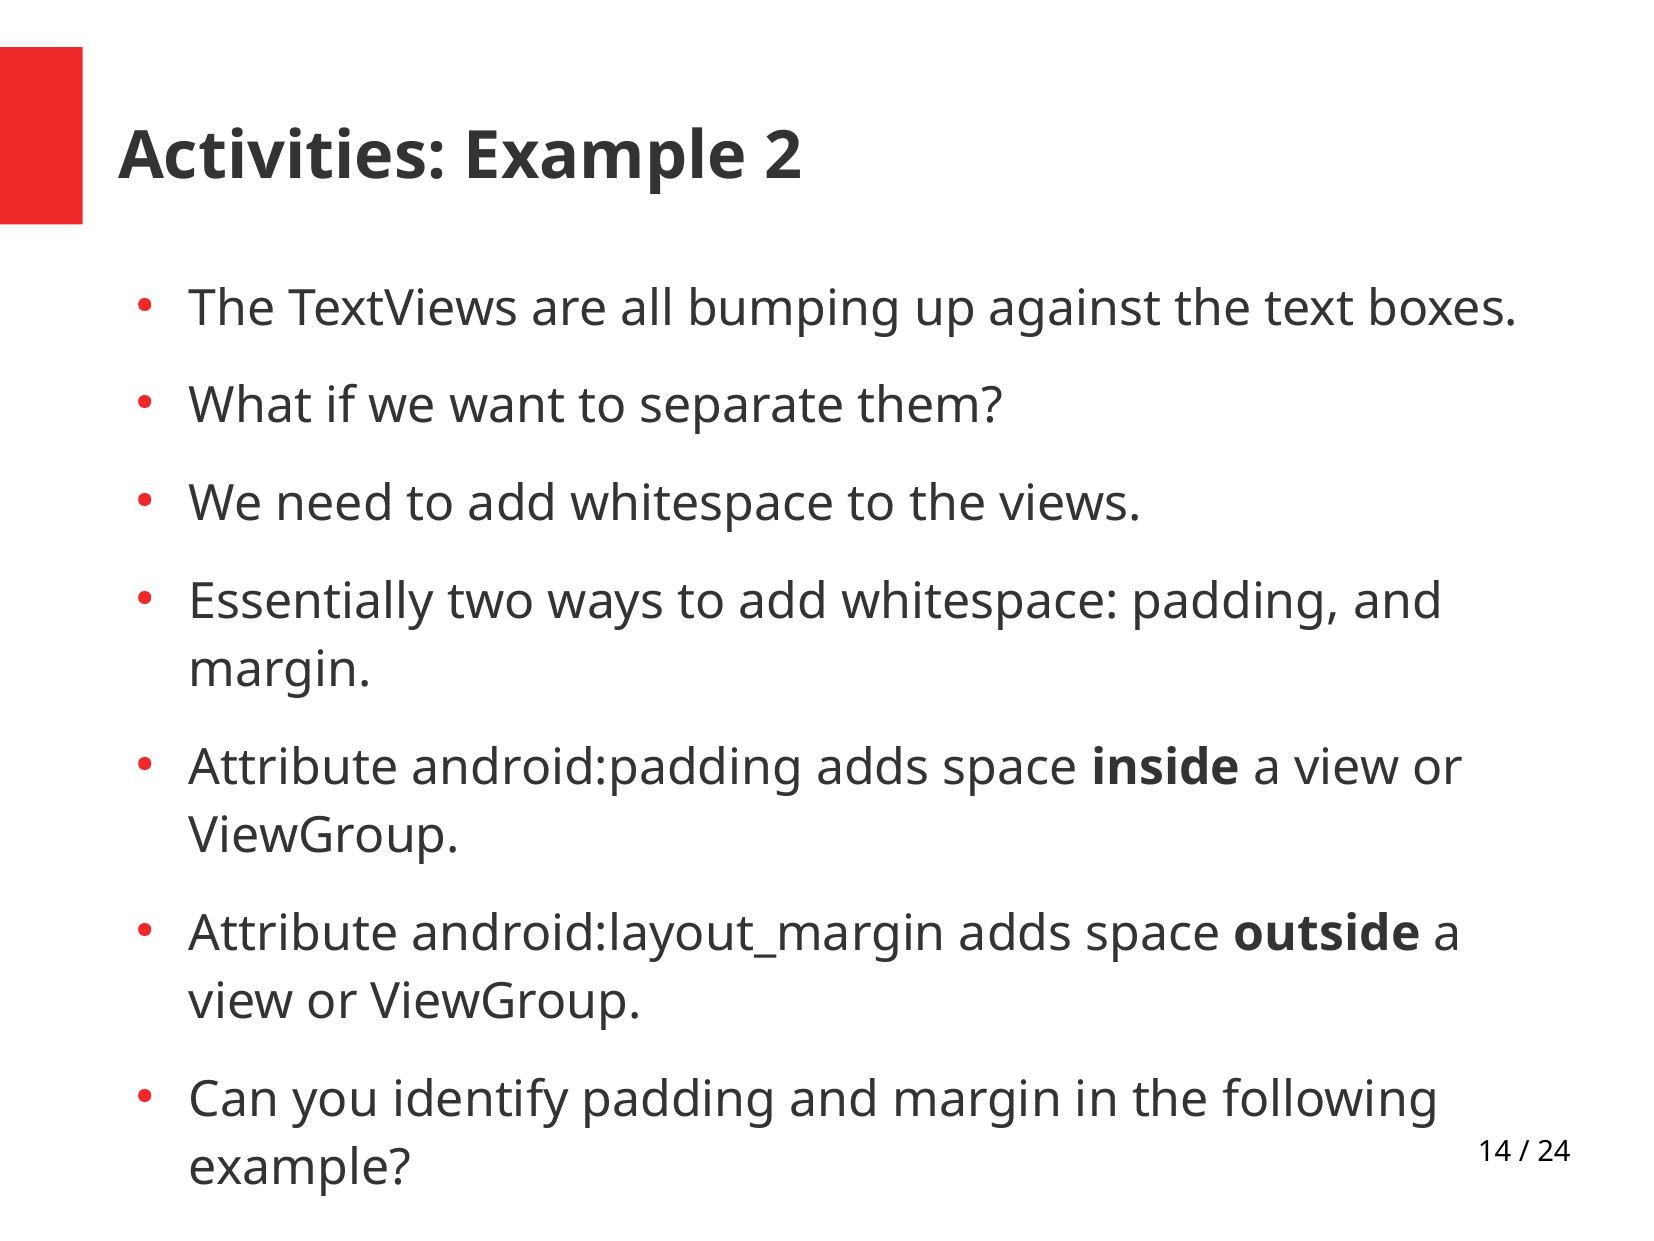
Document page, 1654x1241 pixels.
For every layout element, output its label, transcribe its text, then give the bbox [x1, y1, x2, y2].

list The TextViews are all bumping up against the text boxes. What if we want to separate them? We need to add whitespace to the views. Essentially two ways to add whitespace: padding, and margin. Attribute android:padding adds space inside a view or ViewGroup. Attribute android:layout_margin adds space outside a view or ViewGroup. Can you identify padding and margin in the following example? [118, 271, 1536, 991]
title Activities: Example 2 [118, 49, 1571, 257]
